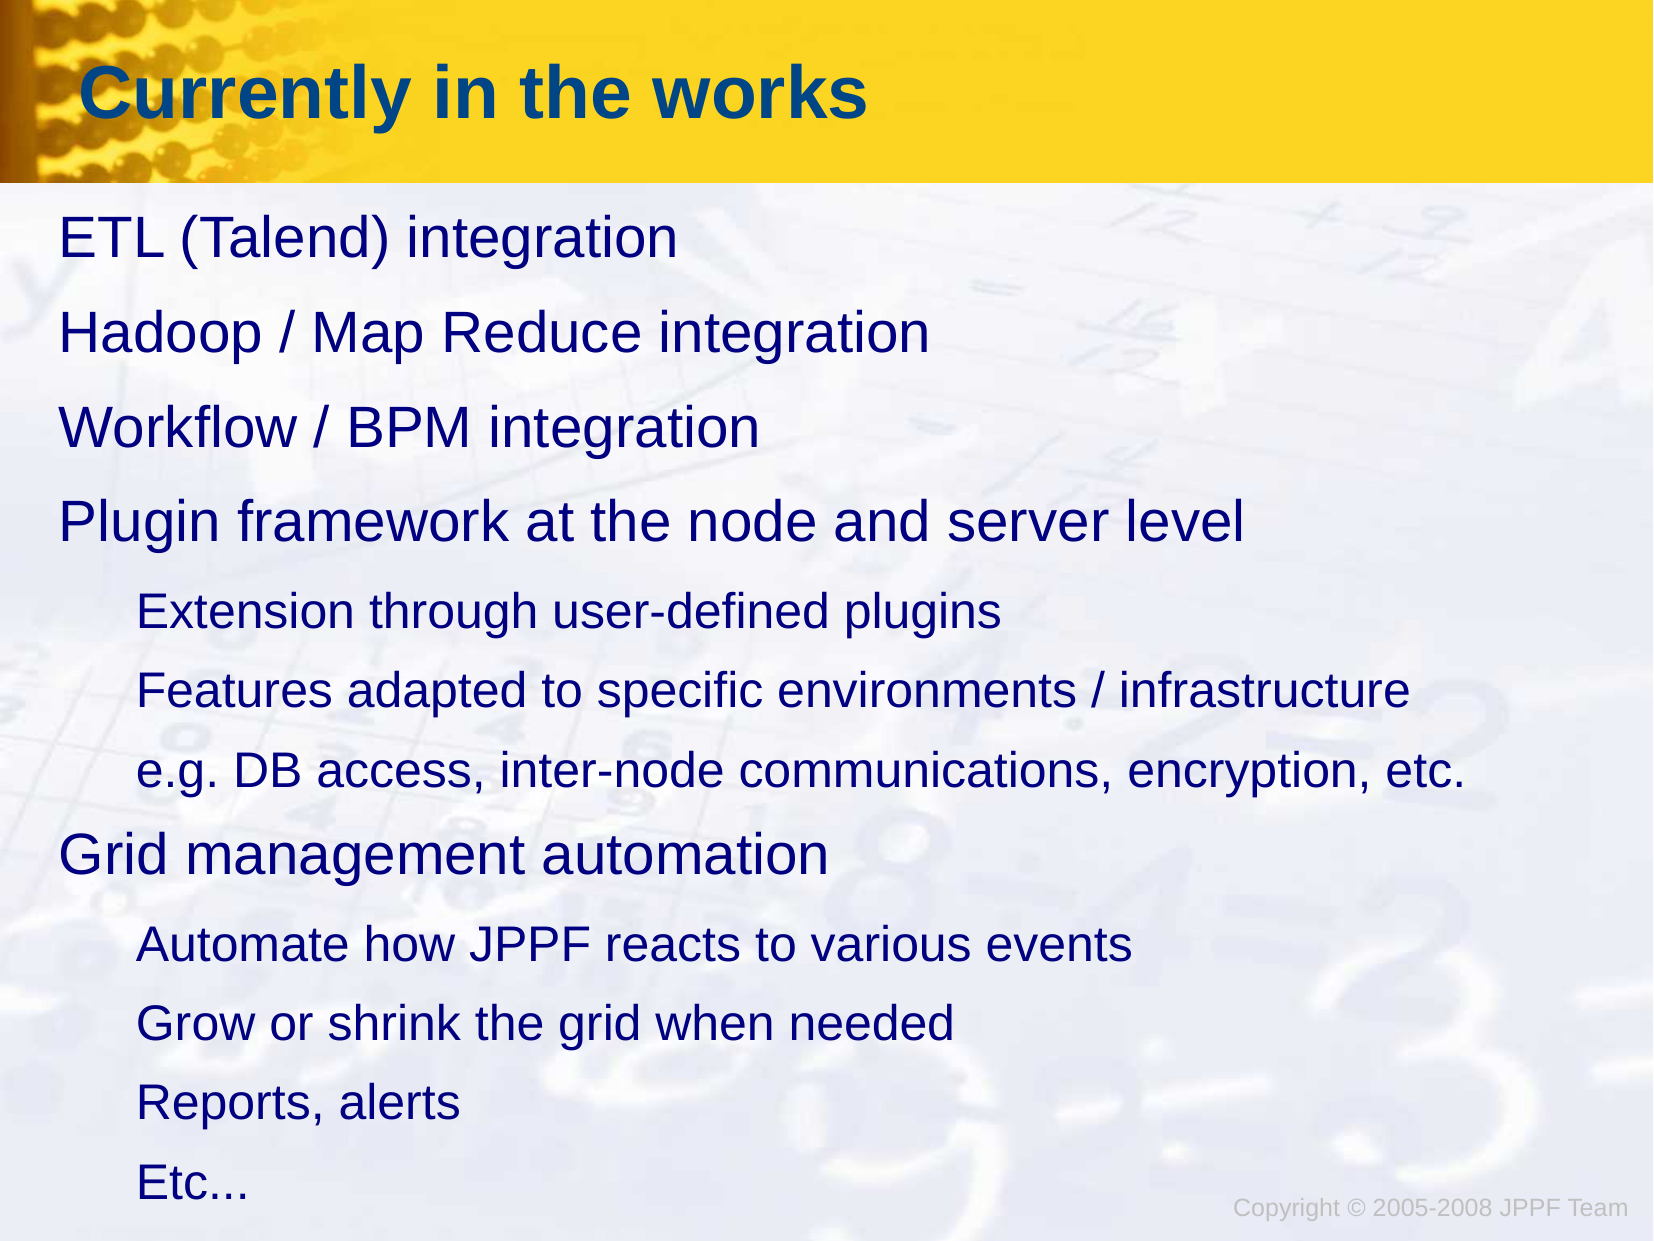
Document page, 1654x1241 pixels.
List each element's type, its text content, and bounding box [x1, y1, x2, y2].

list ETL (Talend) integration Hadoop / Map Reduce integration Workflow / BPM integration Plugin framework at the node and server level Extension through user-defined plugins Features adapted to specific environments / infrastructure e.g. DB access, inter-node communications, encryption, etc. Grid management automation Automate how JPPF reacts to various events Grow or shrink the grid when needed Reports, alerts Etc... [41, 205, 1529, 1209]
title Currently in the works [78, 25, 1567, 161]
picture [0, 0, 1654, 1241]
